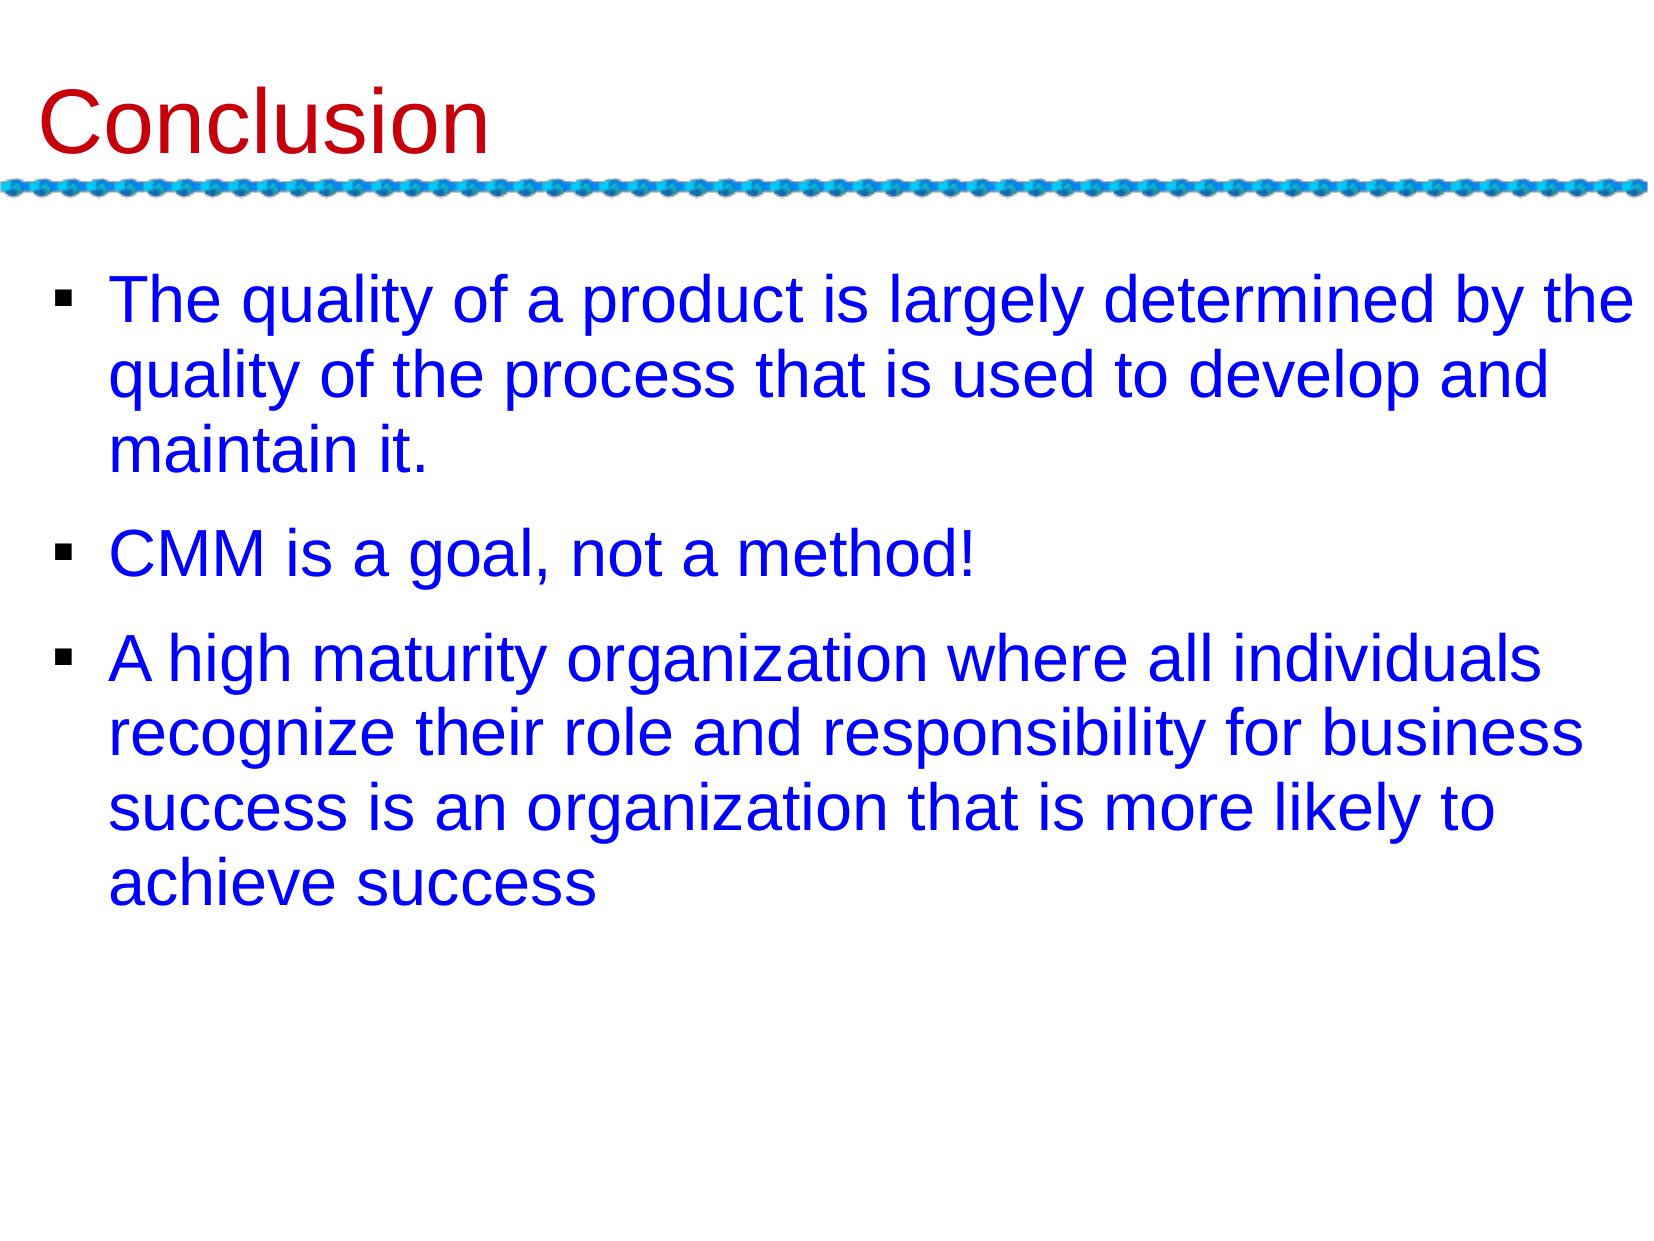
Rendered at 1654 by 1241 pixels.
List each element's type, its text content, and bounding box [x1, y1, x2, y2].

list The quality of a product is largely determined by the quality of the process that is used to develop and maintain it. CMM is a goal, not a method! A high maturity organization where all individuals recognize their role and responsibility for business success is an organization that is more likely to achieve success [37, 262, 1651, 1163]
picture [0, 178, 37, 199]
title Conclusion [37, 37, 1651, 208]
